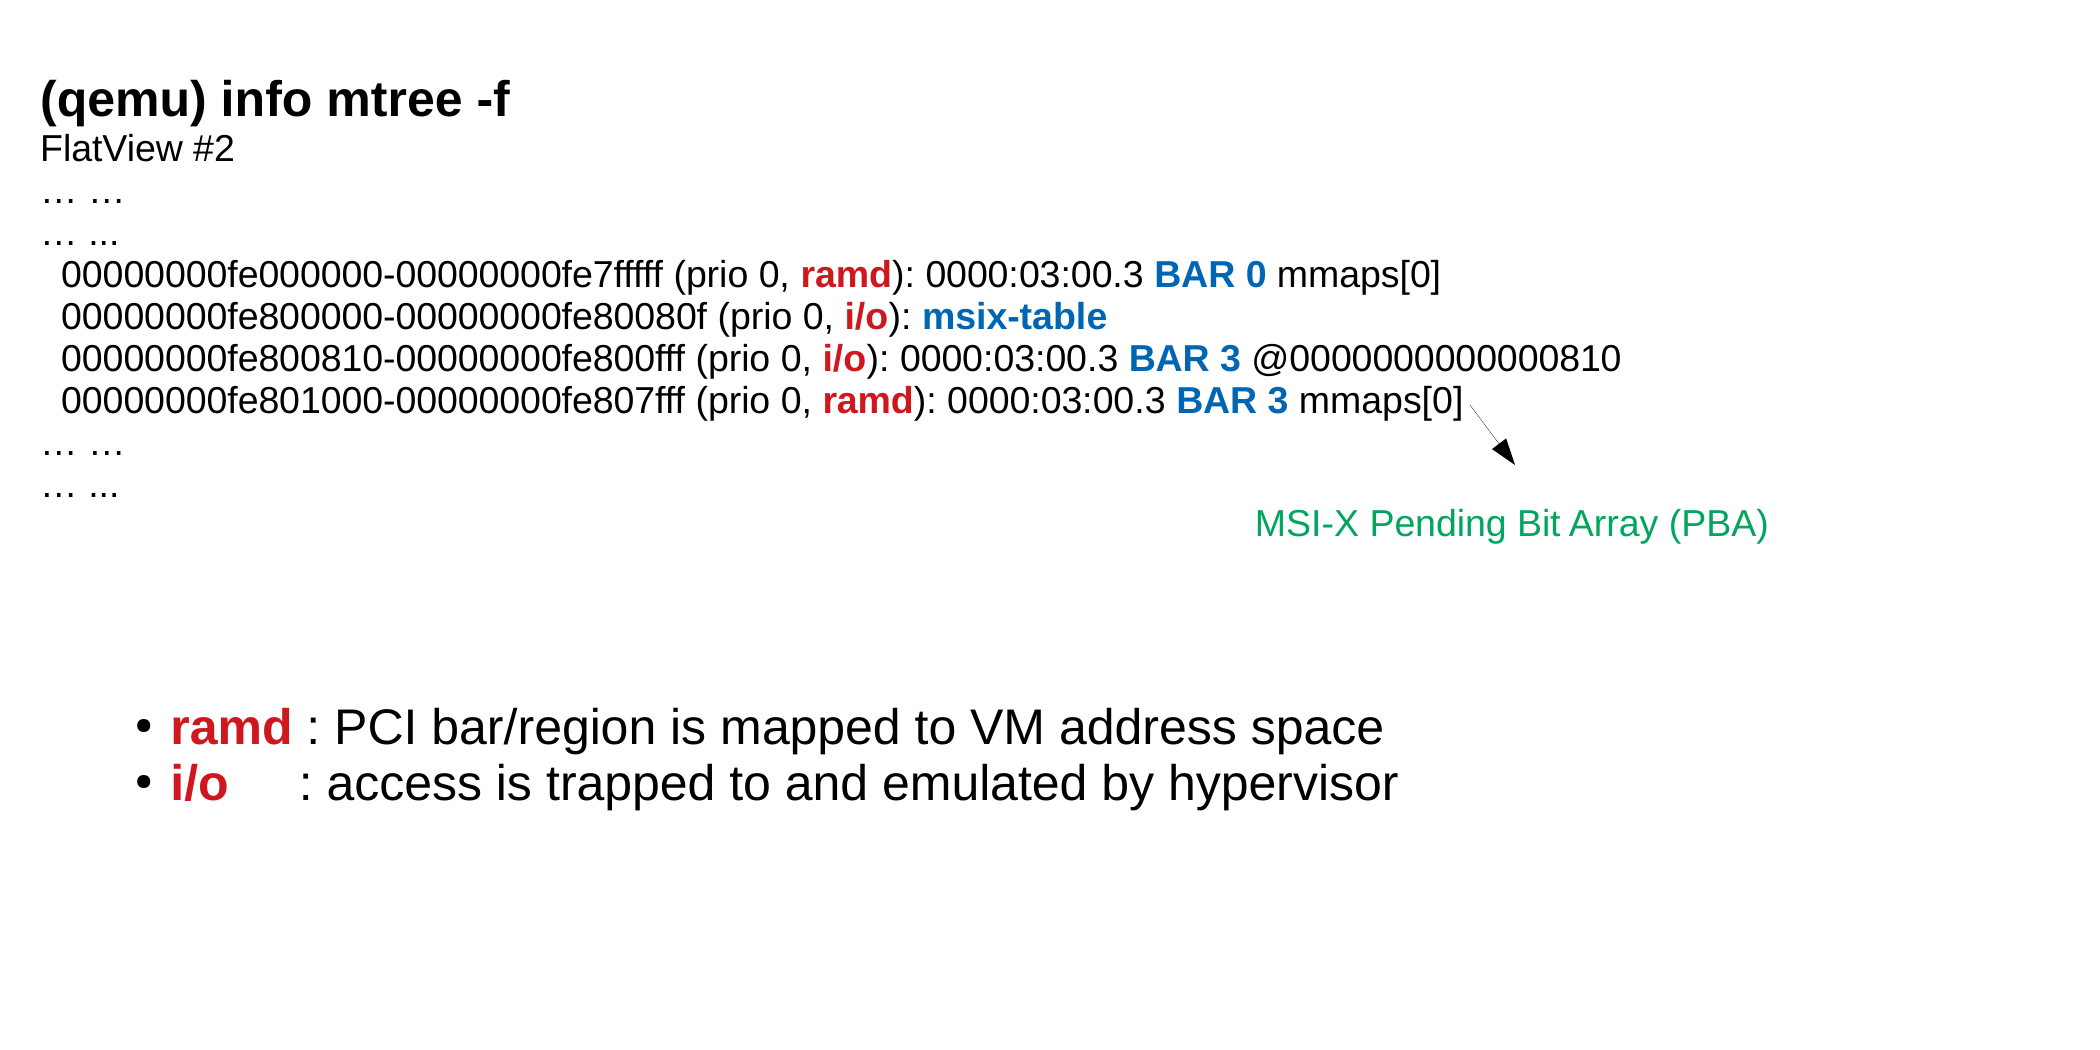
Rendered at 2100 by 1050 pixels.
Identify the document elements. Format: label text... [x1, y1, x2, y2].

text_box MSI-X Pending Bit Array (PBA) [1240, 495, 1785, 552]
text_box ramd : PCI bar/region is mapped to VM address space i/o : access is trapped to and emulated by hypervisor [120, 691, 1531, 959]
text_box (qemu) info mtree -f FlatView #2 … … … ... 00000000fe000000-00000000fe7fffff (prio 0, ramd): 0000:03:00.3 BAR 0 mmaps[0] 00000000fe800000-00000000fe80080f (prio 0, i/o): msix-table 00000000fe800810-00000000fe800fff (prio 0, i/o): 0000:03:00.3 BAR 3 @0000000000000810 00000000fe801000-00000000fe807fff (prio 0, ramd): 0000:03:00.3 BAR 3 mmaps[0] … … … ... [25, 64, 2047, 849]
